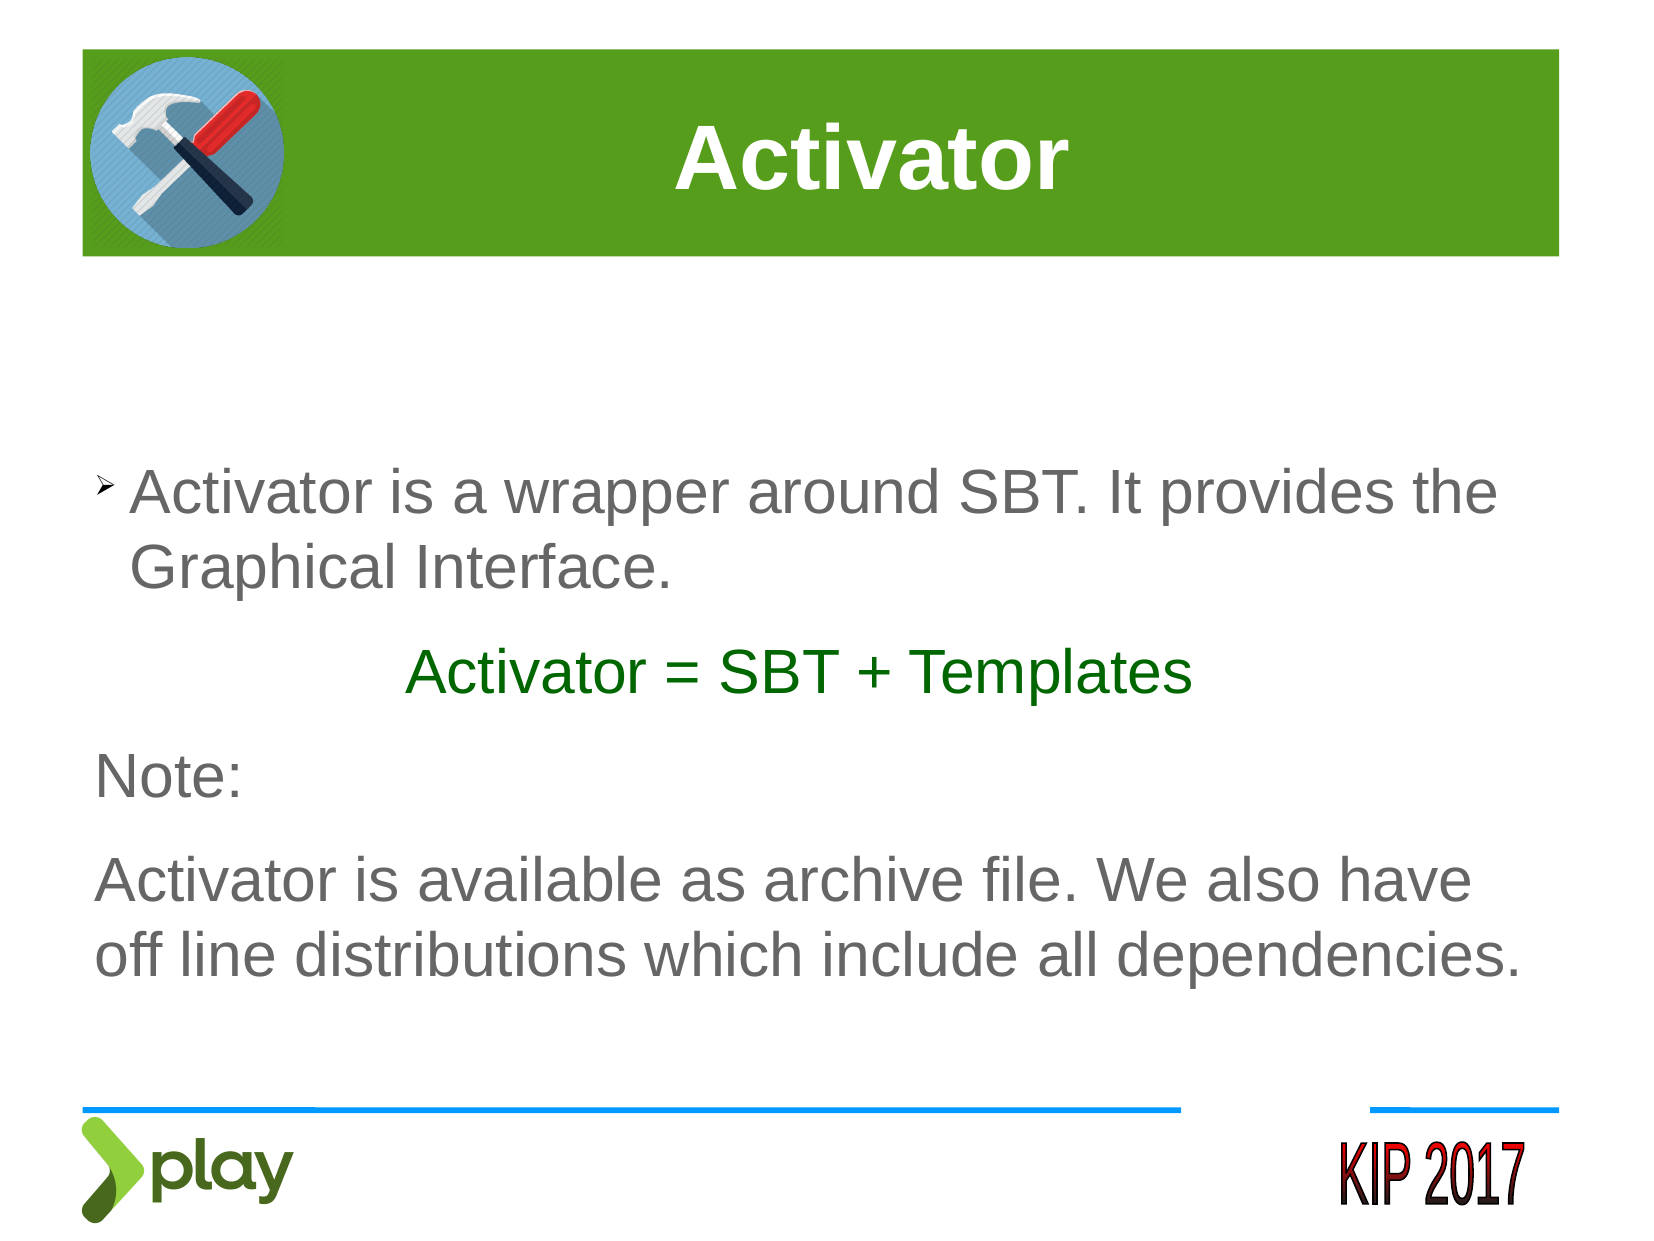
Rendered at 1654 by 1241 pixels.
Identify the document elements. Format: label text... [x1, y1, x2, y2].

picture [90, 57, 284, 249]
title Activator [82, 49, 1560, 257]
subtitle Activator is a wrapper around SBT. It provides the Graphical Interface. Activator = SBT + Templates Note: Activator is available as archive file. We also have off line distributions which include all dependencies. [94, 389, 1548, 1051]
picture [68, 1111, 302, 1229]
